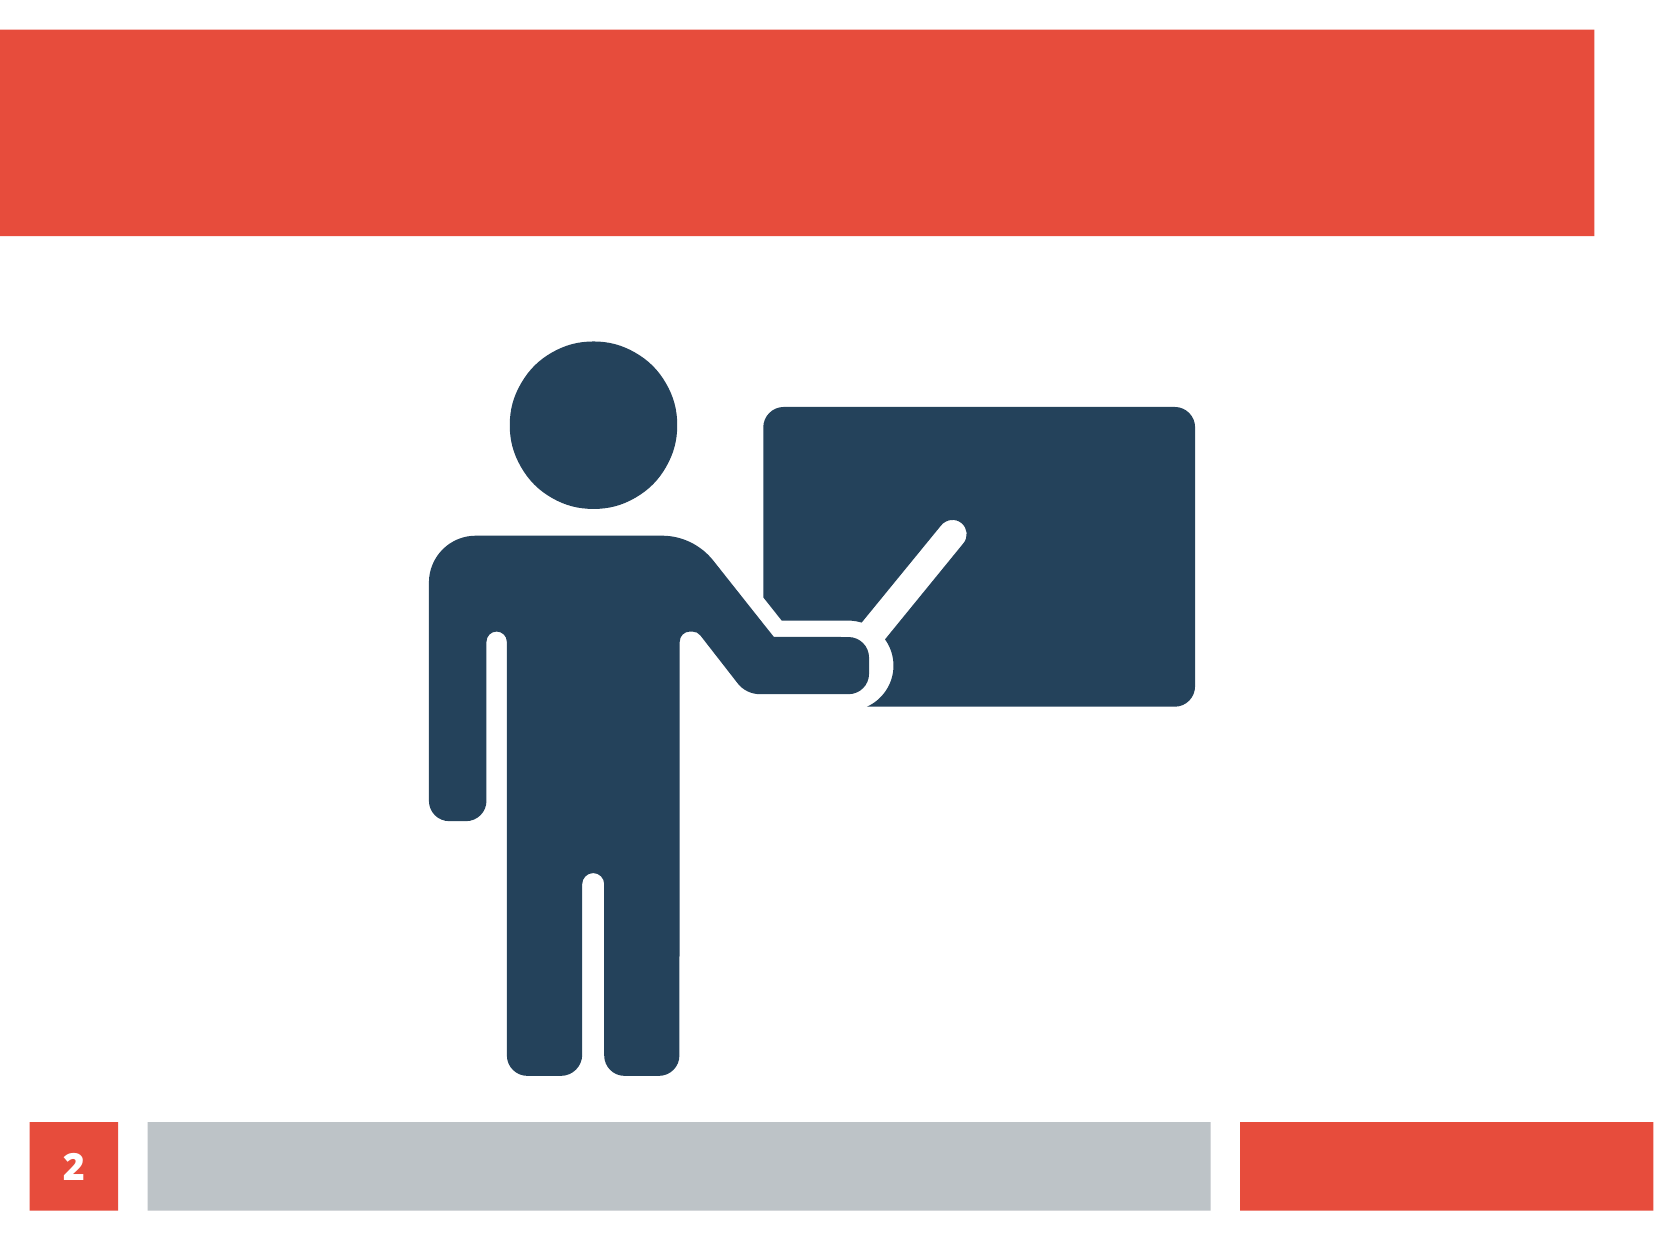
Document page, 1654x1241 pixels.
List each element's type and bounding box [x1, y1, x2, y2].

picture [428, 324, 1196, 1093]
